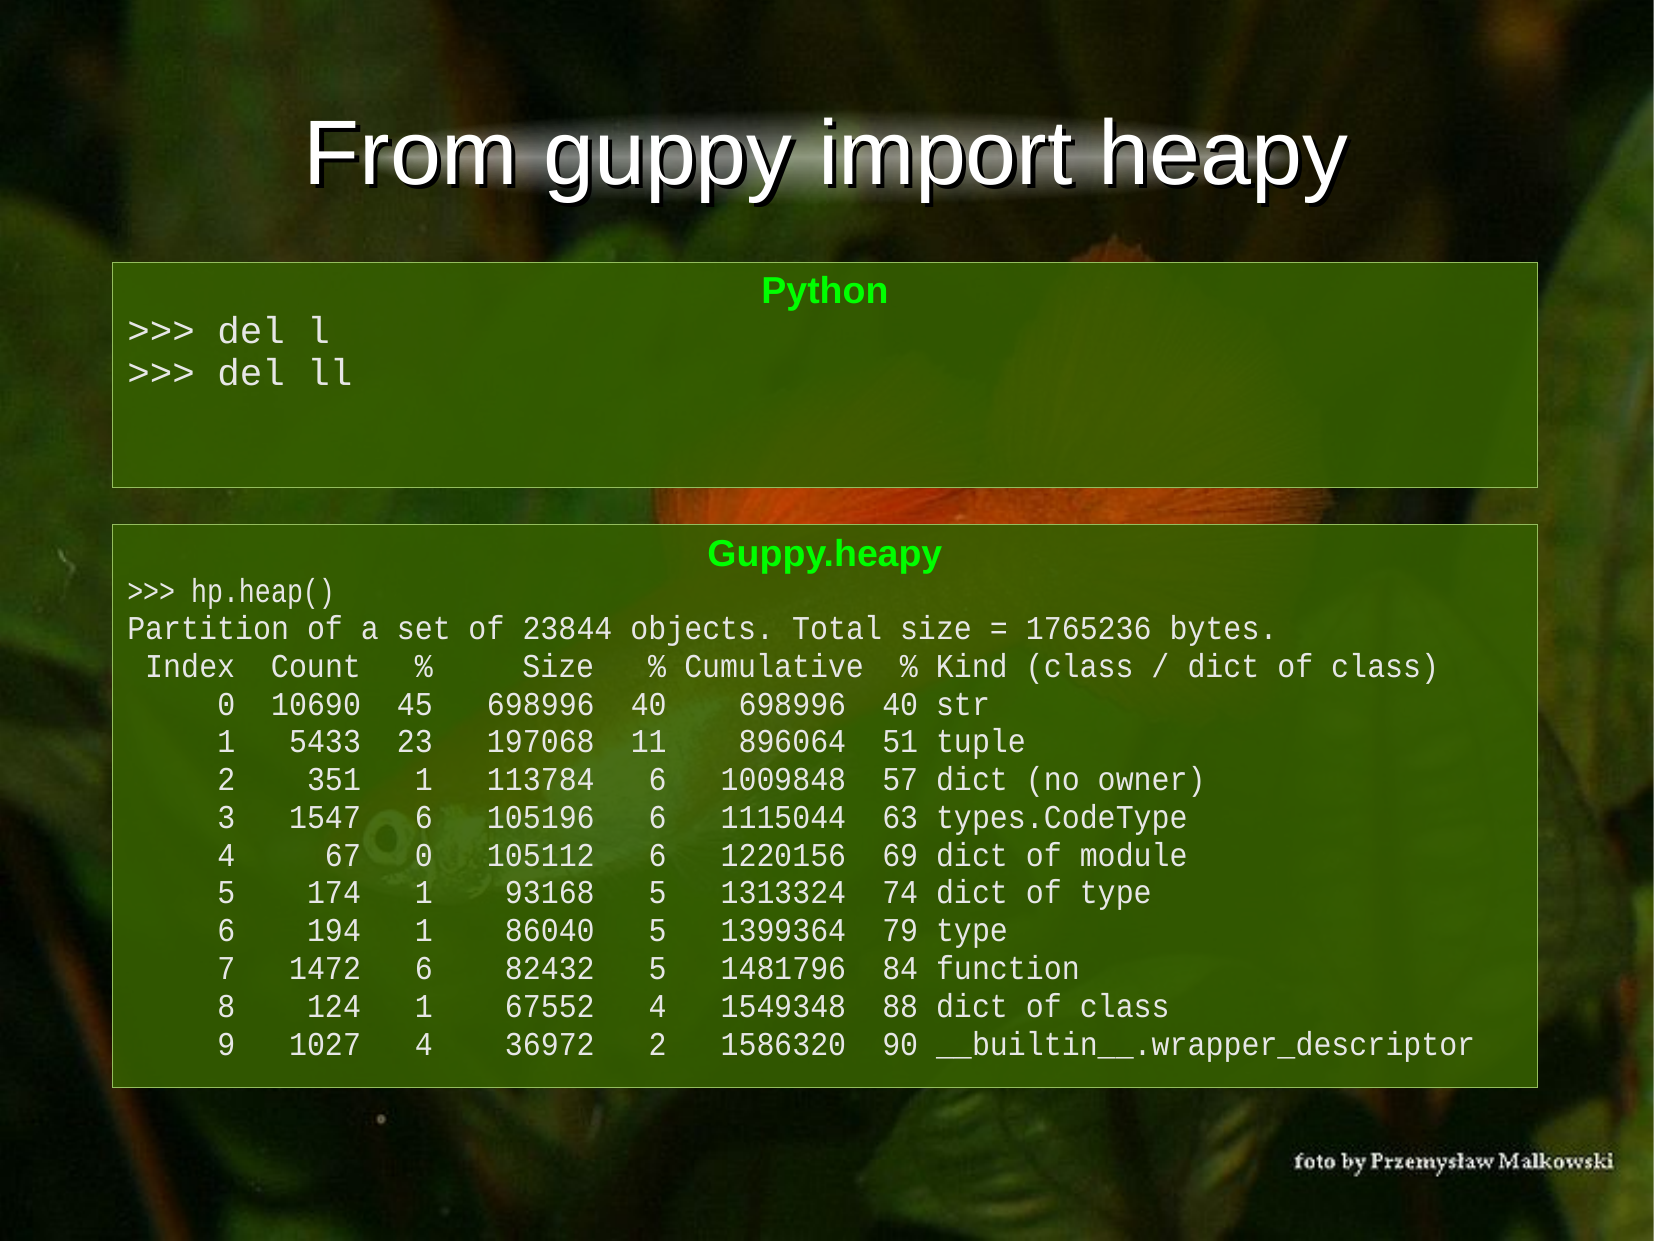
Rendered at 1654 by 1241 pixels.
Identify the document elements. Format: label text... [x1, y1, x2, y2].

text_box Python >>> del l >>> del ll [112, 262, 1538, 488]
text_box Guppy.heapy >>> hp.heap() Partition of a set of 23844 objects. Total size = 1765236 bytes. Index Count % Size % Cumulative % Kind (class / dict of class) 0 10690 45 698996 40 698996 40 str 1 5433 23 197068 11 896064 51 tuple 2 351 1 113784 6 1009848 57 dict (no owner) 3 1547 6 105196 6 1115044 63 types.CodeType 4 67 0 105112 6 1220156 69 dict of module 5 174 1 93168 5 1313324 74 dict of type 6 194 1 86040 5 1399364 79 type 7 1472 6 82432 5 1481796 84 function 8 124 1 67552 4 1549348 88 dict of class 9 1027 4 36972 2 1586320 90 __builtin__.wrapper_descriptor [112, 524, 1538, 1088]
title From guppy import heapy [82, 49, 1571, 257]
picture [0, 0, 1654, 1241]
